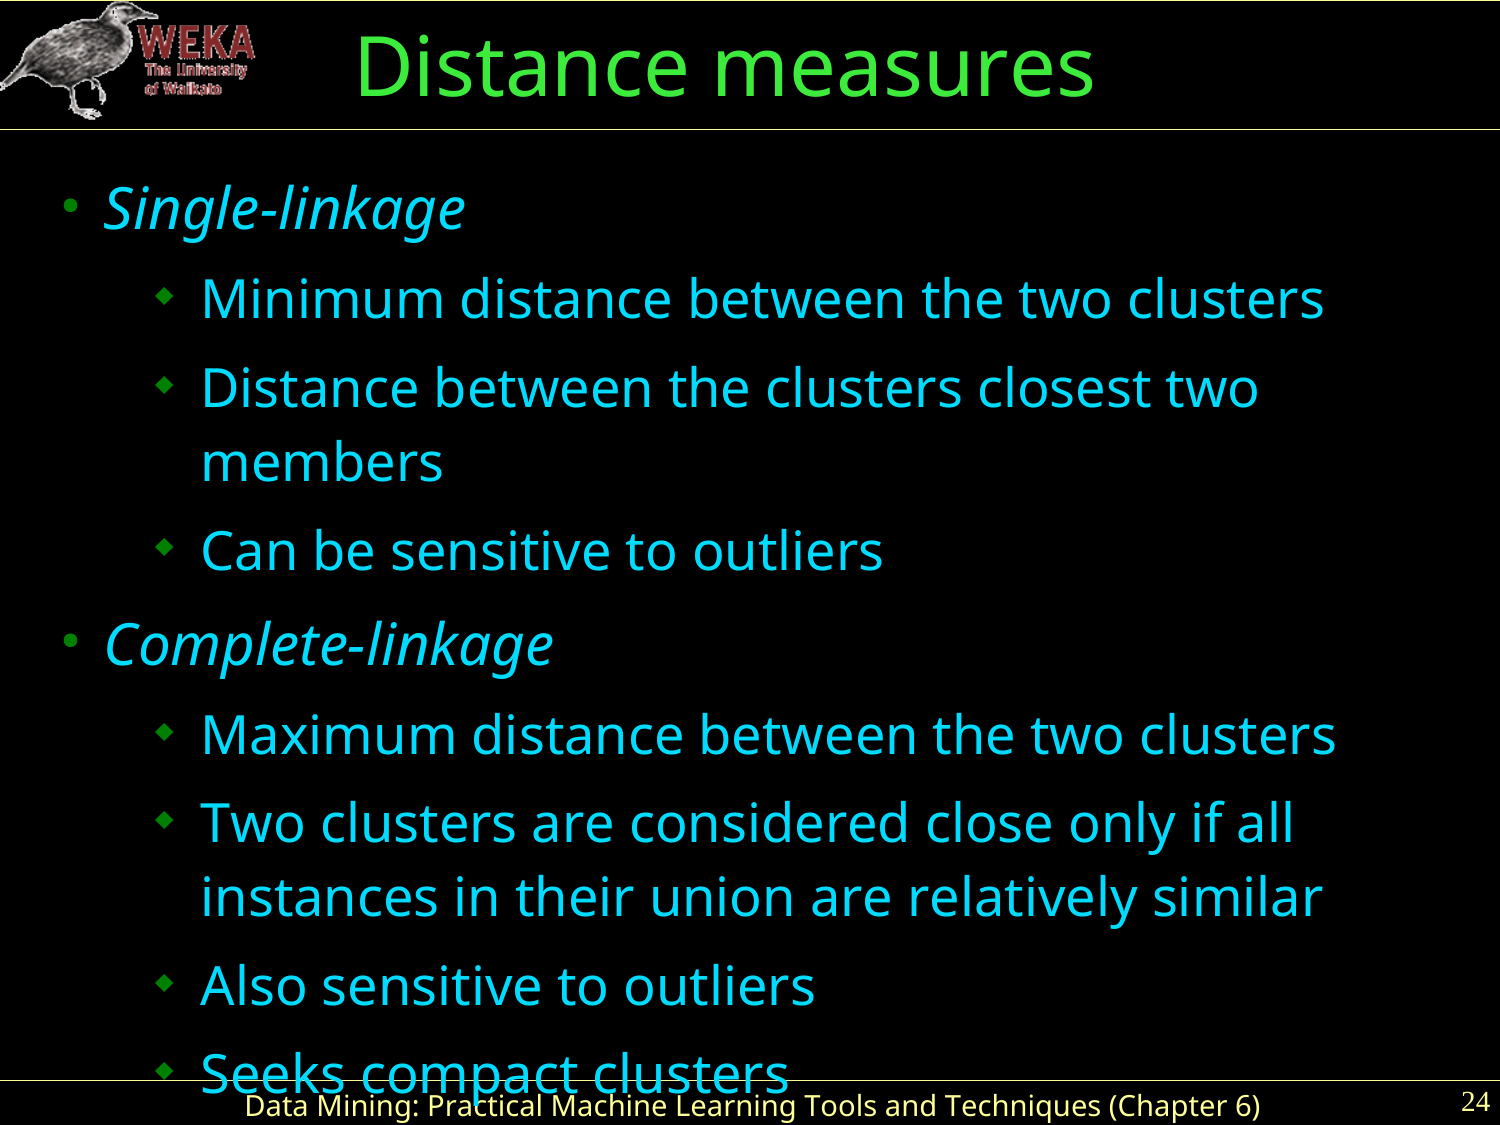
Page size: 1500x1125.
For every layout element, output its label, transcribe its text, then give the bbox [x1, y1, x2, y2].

list Single-linkage Minimum distance between the two clusters Distance between the clusters closest two members Can be sensitive to outliers Complete-linkage Maximum distance between the two clusters Two clusters are considered close only if all instances in their union are relatively similar Also sensitive to outliers Seeks compact clusters [61, 167, 1412, 1083]
title Distance measures [353, 0, 1429, 159]
picture [0, 1, 266, 129]
